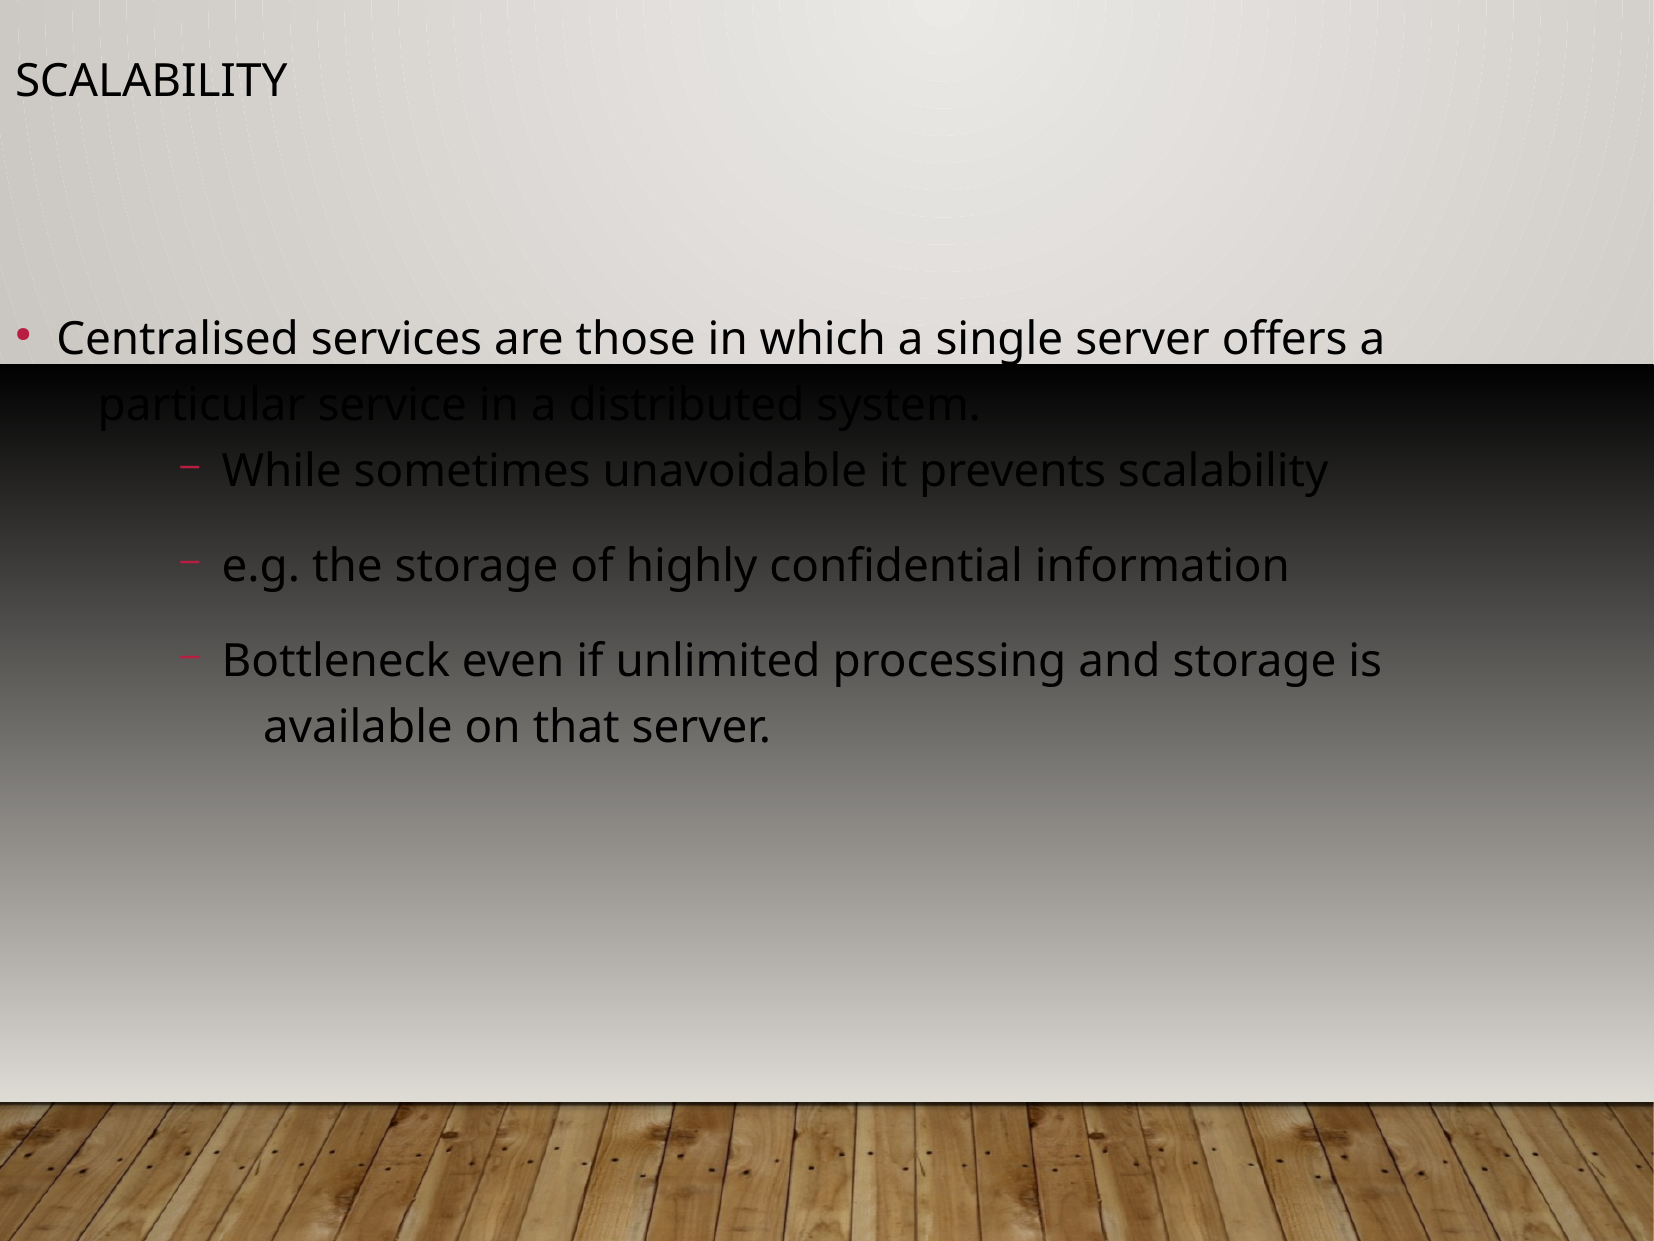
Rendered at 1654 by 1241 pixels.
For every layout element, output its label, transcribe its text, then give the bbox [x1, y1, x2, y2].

list Centralised services are those in which a single server offers a particular service in a distributed system. While sometimes unavoidable it prevents scalability e.g. the storage of highly confidential information Bottleneck even if unlimited processing and storage is available on that server. [0, 290, 1489, 1010]
title Scalability [0, 49, 1489, 257]
